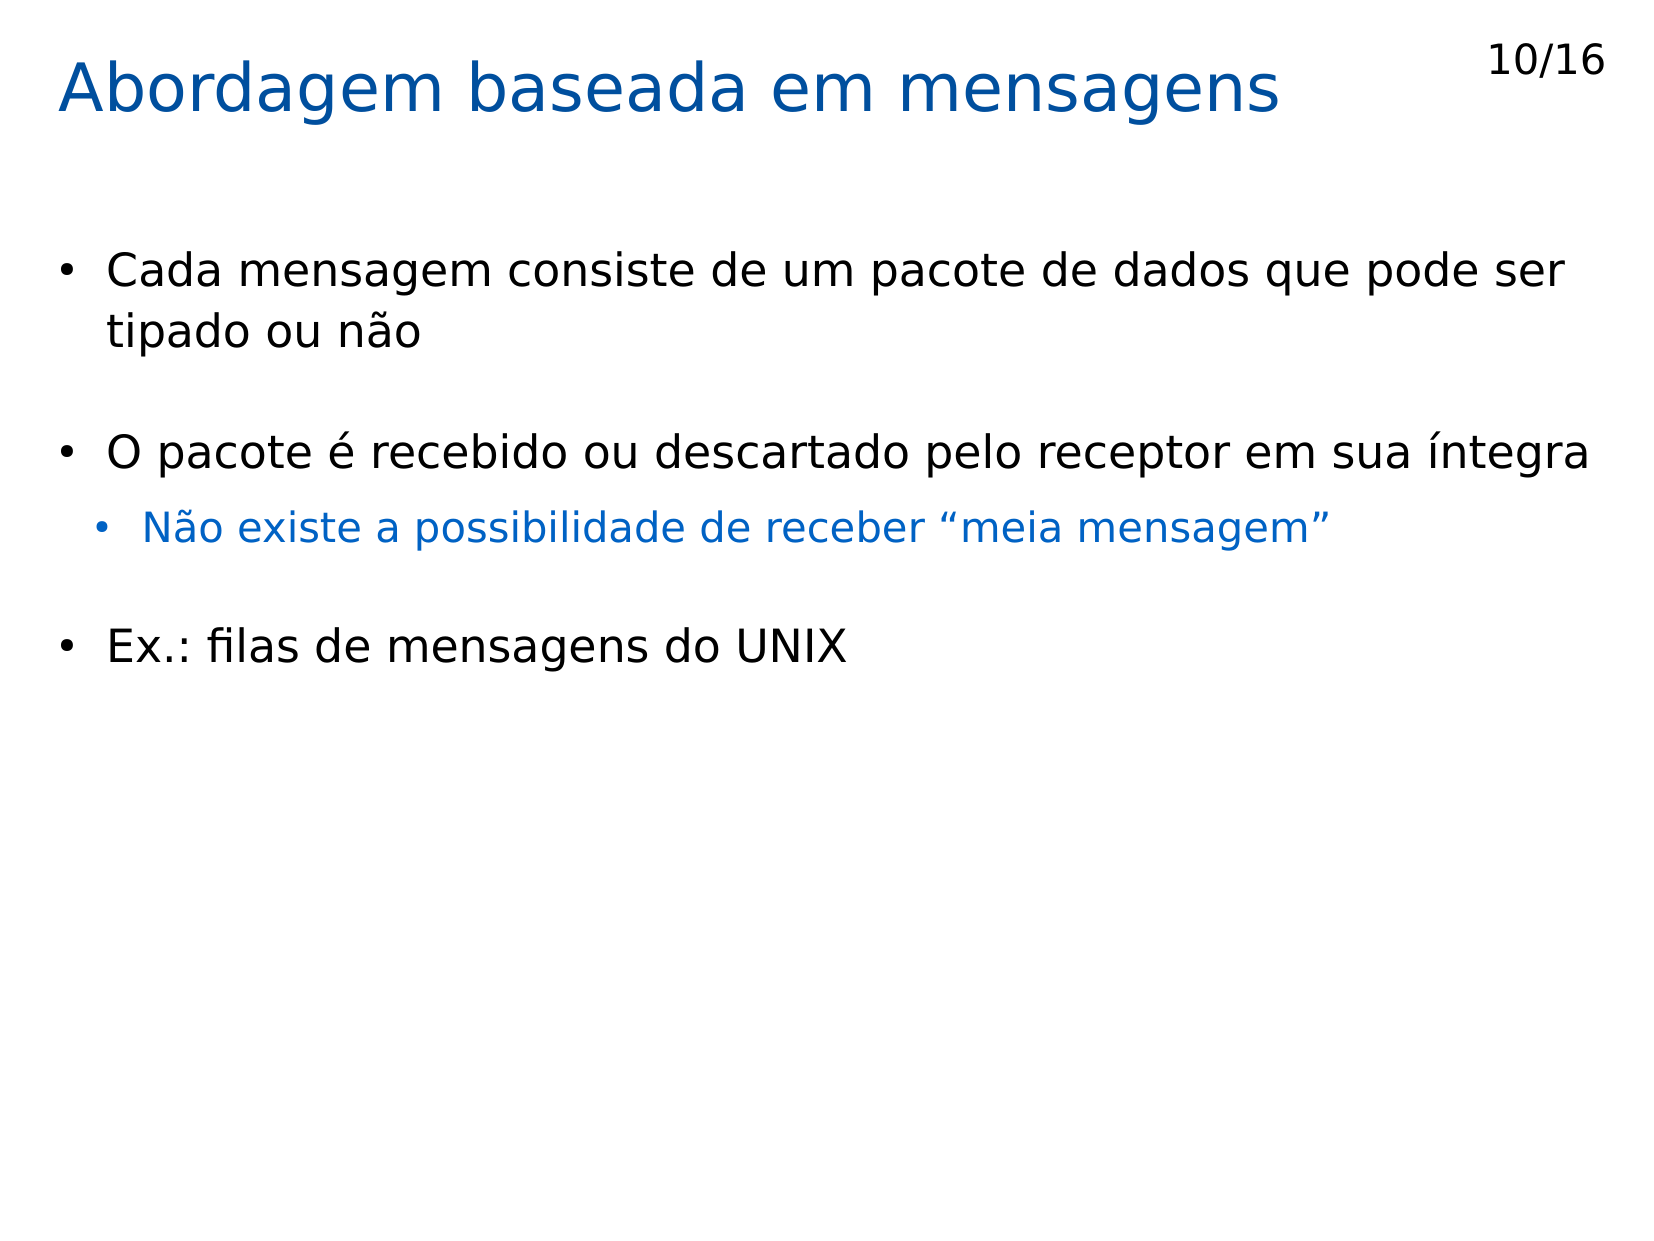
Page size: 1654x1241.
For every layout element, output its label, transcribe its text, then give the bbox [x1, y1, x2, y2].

title Abordagem baseada em mensagens [59, 29, 1459, 148]
list Cada mensagem consiste de um pacote de dados que pode ser tipado ou não O pacote é recebido ou descartado pelo receptor em sua íntegra Não existe a possibilidade de receber “meia mensagem” Ex.: filas de mensagens do UNIX [59, 236, 1595, 1211]
